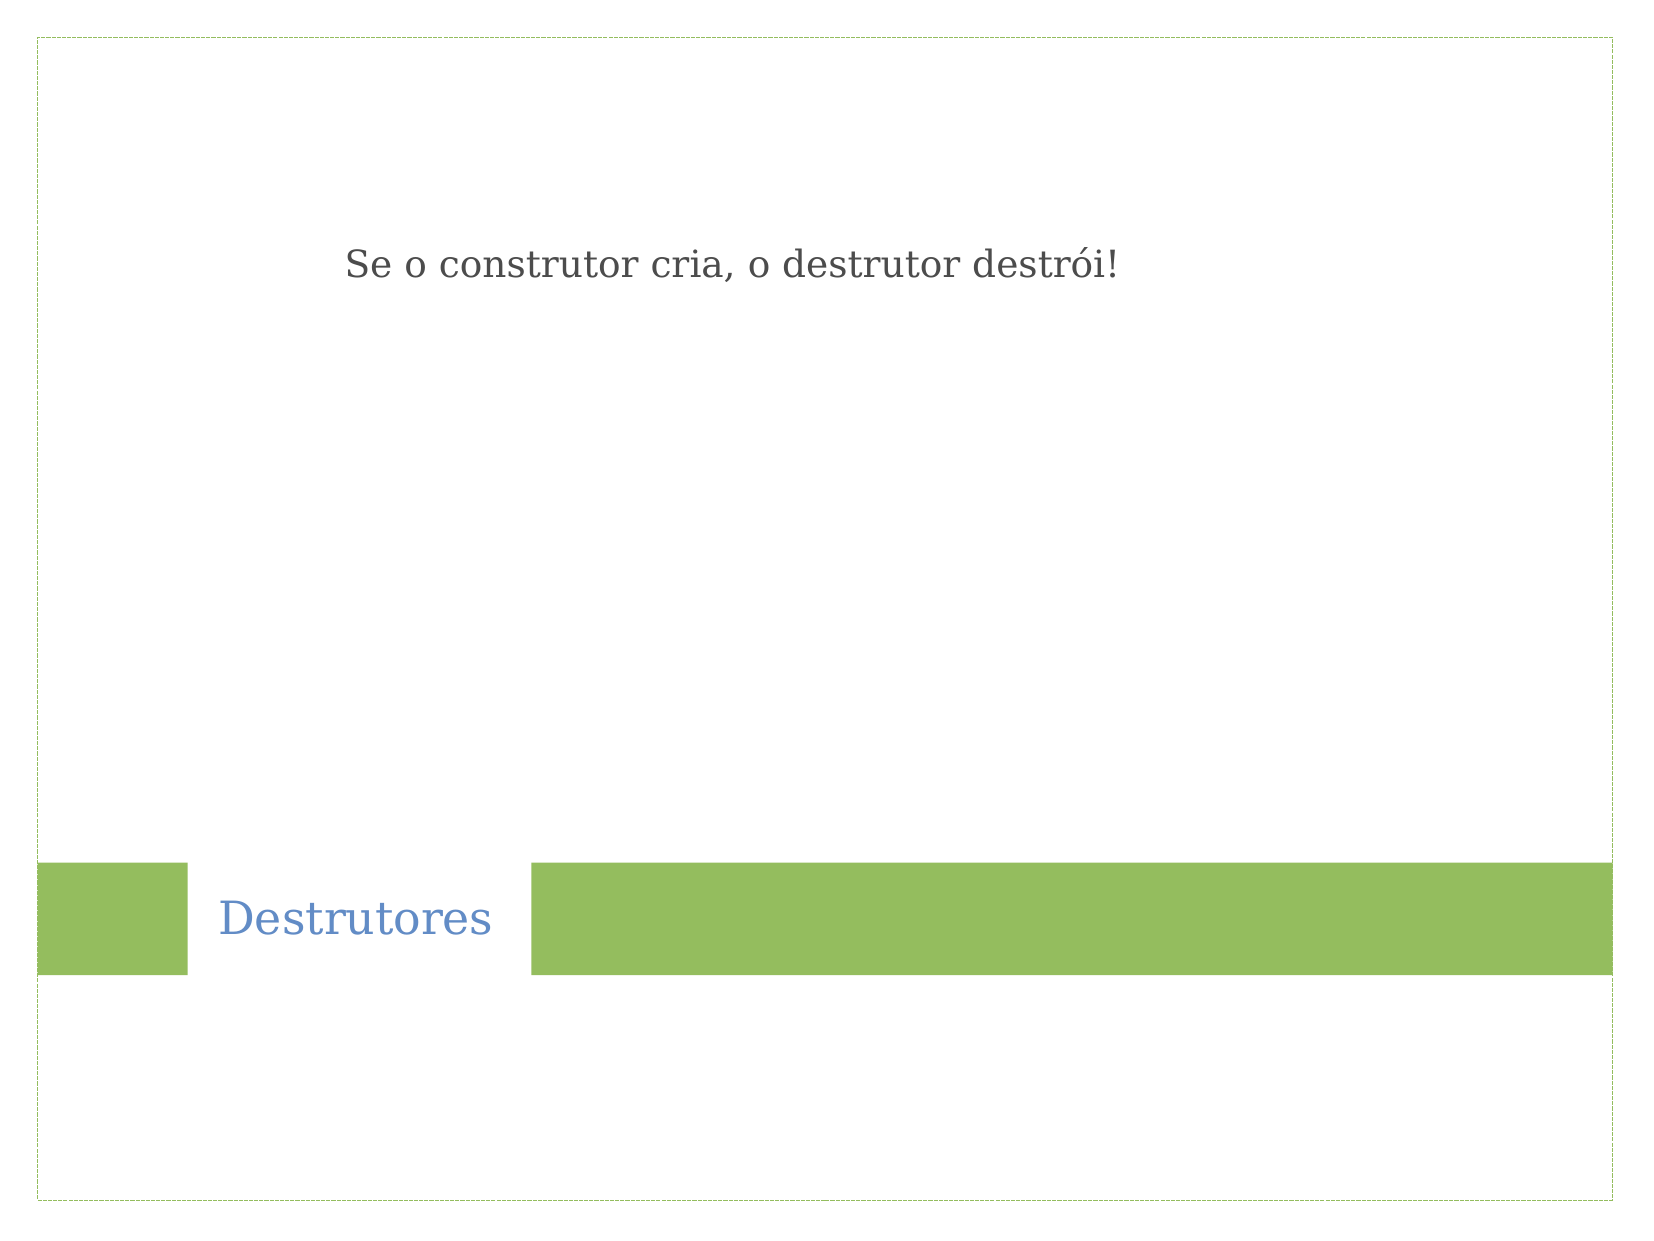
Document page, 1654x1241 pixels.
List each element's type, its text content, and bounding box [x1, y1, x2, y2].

text_box [37, 862, 188, 976]
text_box Se o construtor cria, o destrutor destrói! [329, 213, 1418, 739]
text_box Destrutores [203, 884, 509, 953]
text_box [531, 862, 1613, 976]
